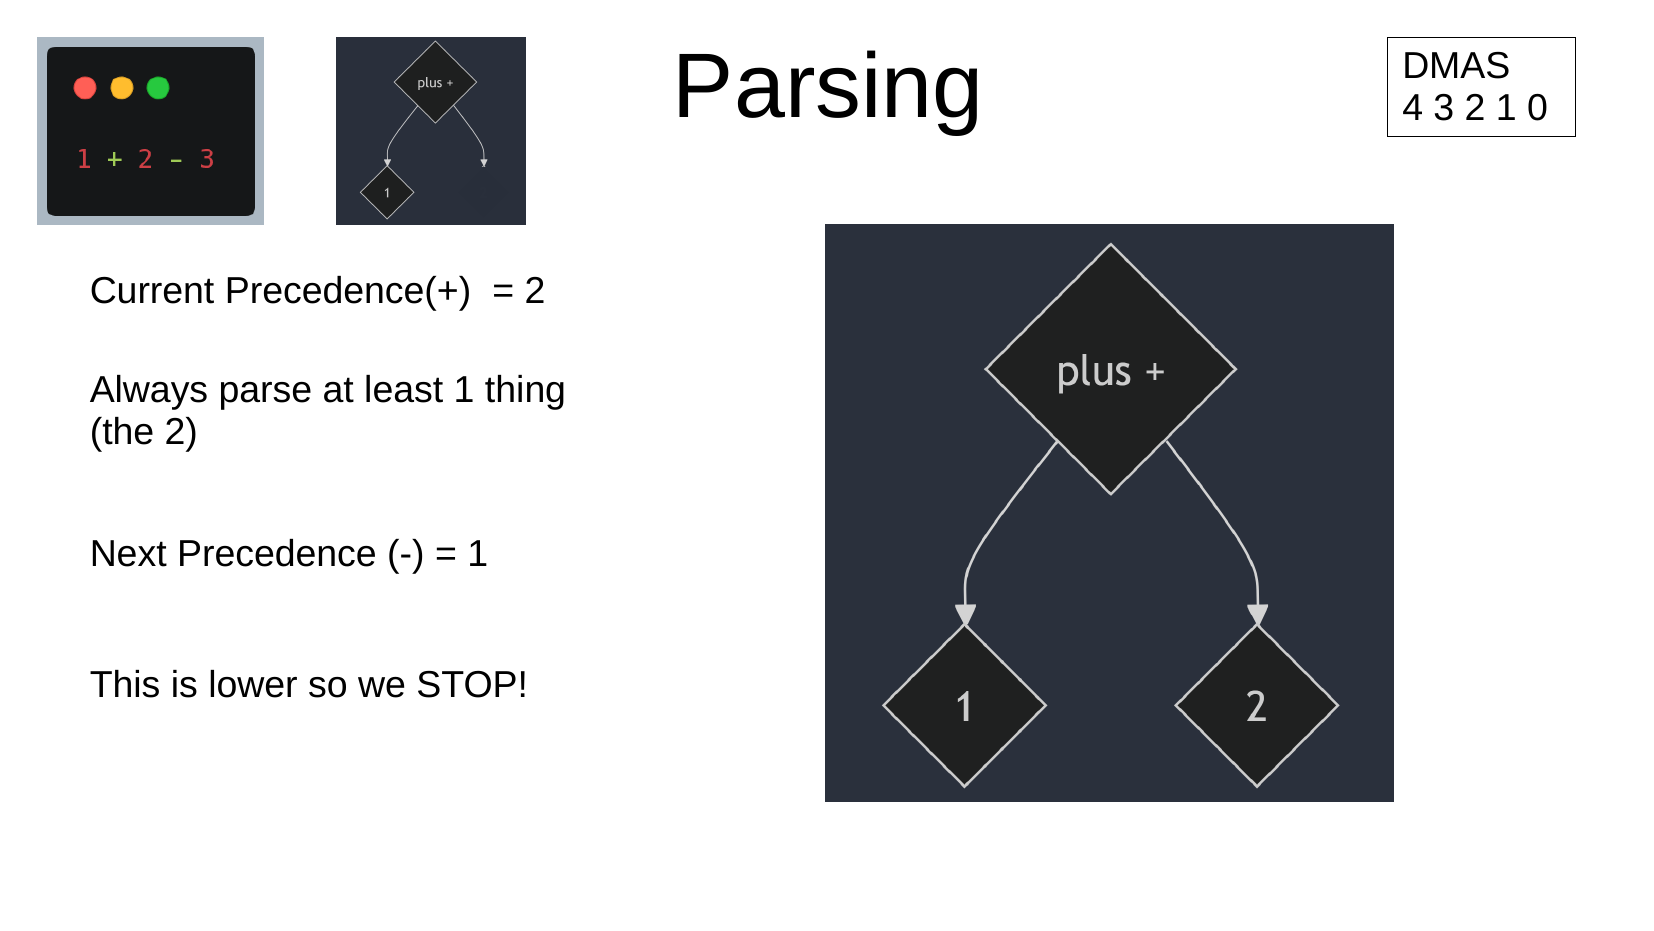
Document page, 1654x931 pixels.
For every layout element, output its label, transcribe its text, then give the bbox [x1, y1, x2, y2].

text_box Current Precedence(+) = 2 [75, 262, 601, 361]
text_box DMAS 4 3 2 1 0 [1387, 37, 1576, 137]
picture [336, 37, 526, 226]
picture [37, 37, 264, 226]
picture [825, 224, 1394, 802]
title Parsing [84, 7, 1573, 163]
text_box Next Precedence (-) = 1 [75, 525, 526, 601]
text_box Always parse at least 1 thing (the 2) [75, 361, 638, 461]
text_box This is lower so we STOP! [75, 655, 601, 713]
